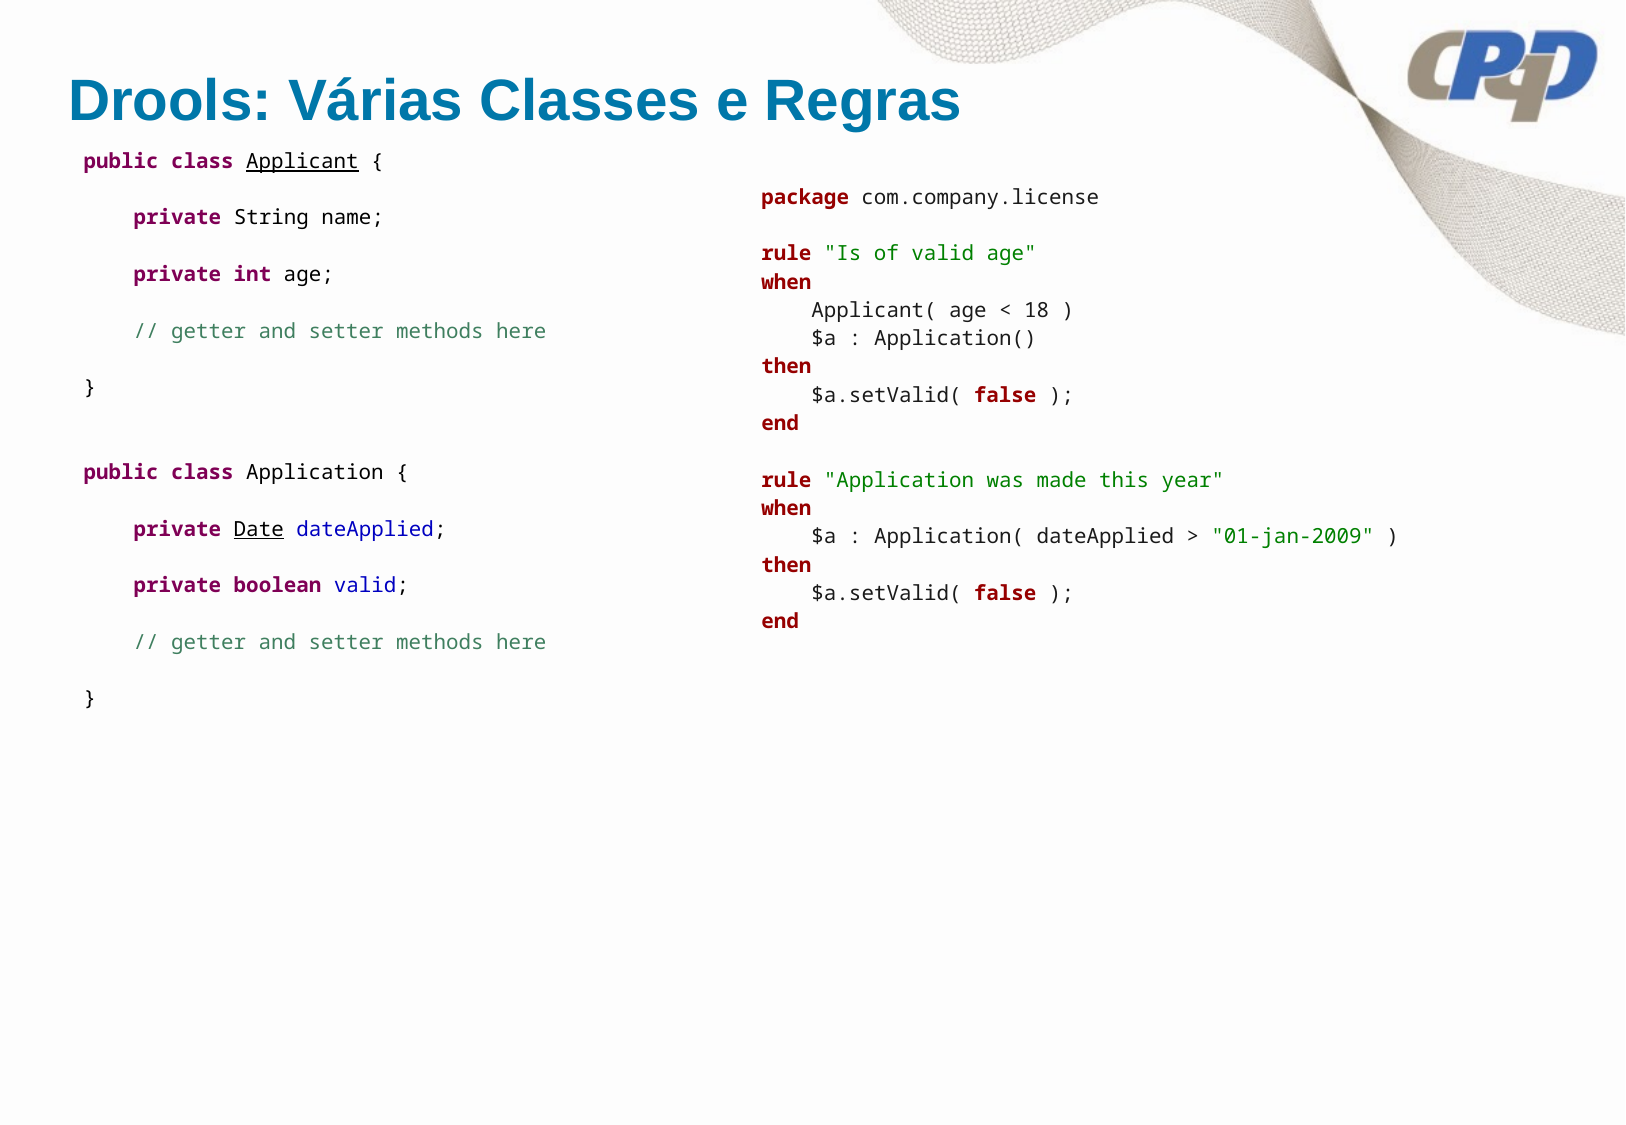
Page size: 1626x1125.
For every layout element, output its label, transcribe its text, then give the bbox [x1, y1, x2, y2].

title Drools: Várias Classes e Regras [68, 64, 1288, 136]
text_box package com.company.license rule "Is of valid age" when Applicant( age < 18 ) $a : Application() then $a.setValid( false ); end rule "Application was made this year" when $a : Application( dateApplied > "01-jan-2009" ) then $a.setValid( false ); end [746, 206, 1477, 610]
text_box public class Applicant { private String name; private int age; // getter and setter methods here } public class Application { private Date dateApplied; private boolean valid; // getter and setter methods here } [68, 178, 562, 680]
picture [0, 0, 1626, 1125]
